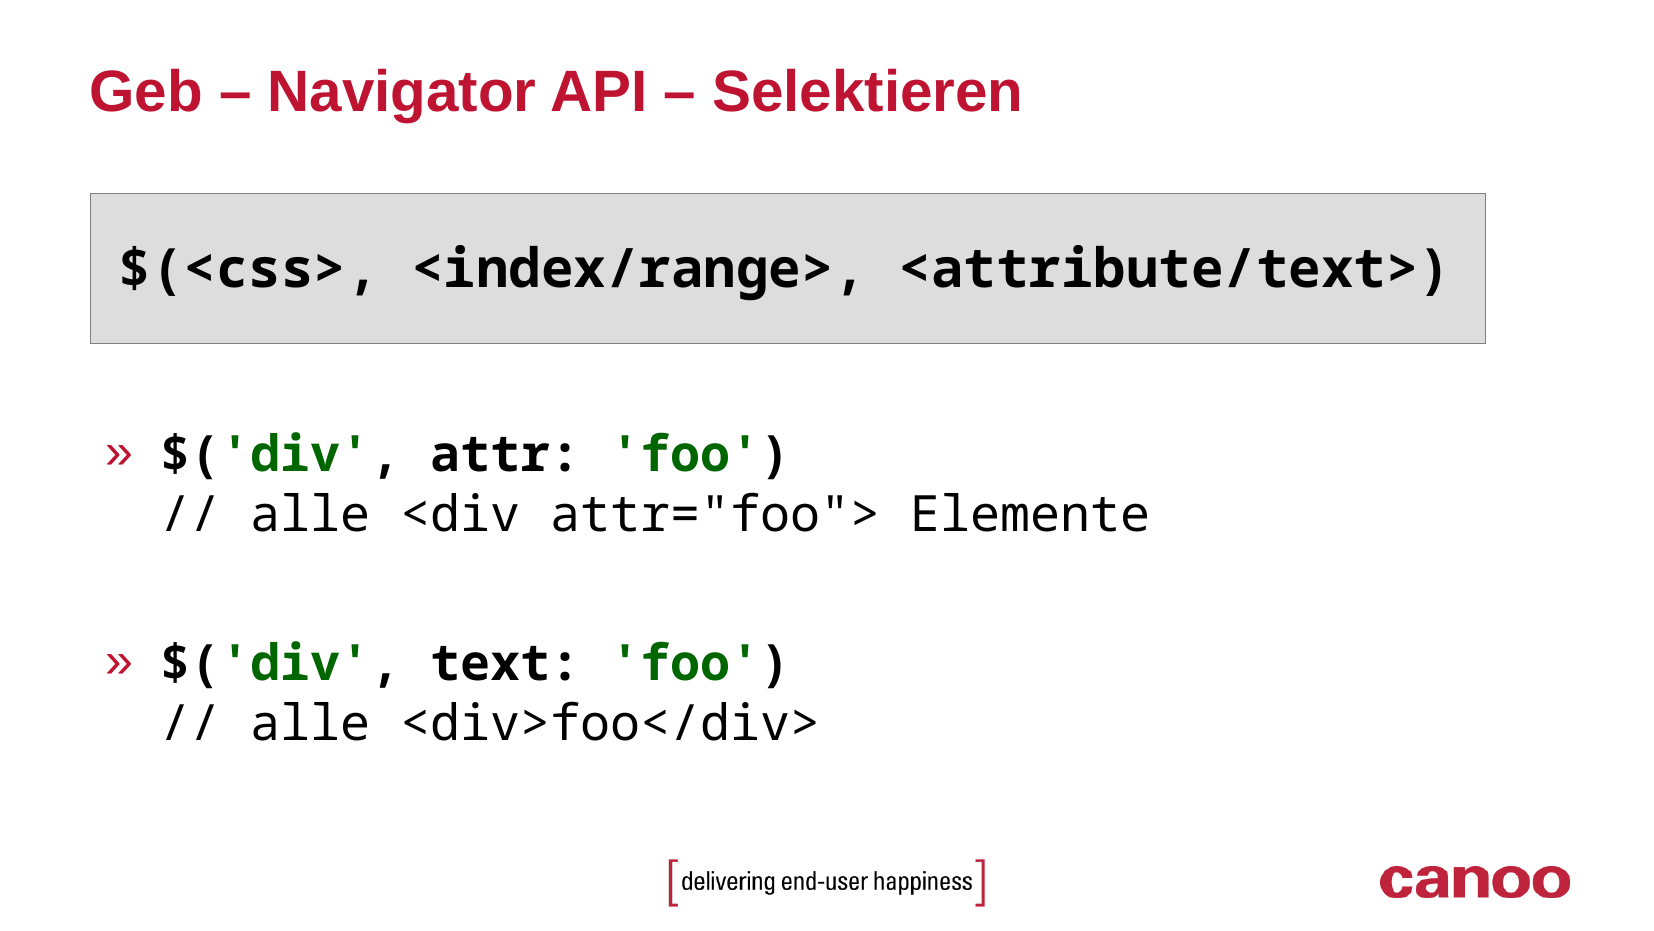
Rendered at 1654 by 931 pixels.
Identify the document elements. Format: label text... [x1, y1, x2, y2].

text_box $(<css>, <index/range>, <attribute/text>) [104, 225, 1516, 356]
picture [1380, 866, 1570, 898]
list $('div', attr: 'foo') // alle <div attr="foo"> Elemente $('div', text: 'foo') // alle <div>foo</div> [90, 414, 1456, 834]
text_box [90, 193, 1486, 344]
title Geb – Navigator API – Selektieren [75, 45, 1591, 136]
picture [662, 855, 991, 910]
